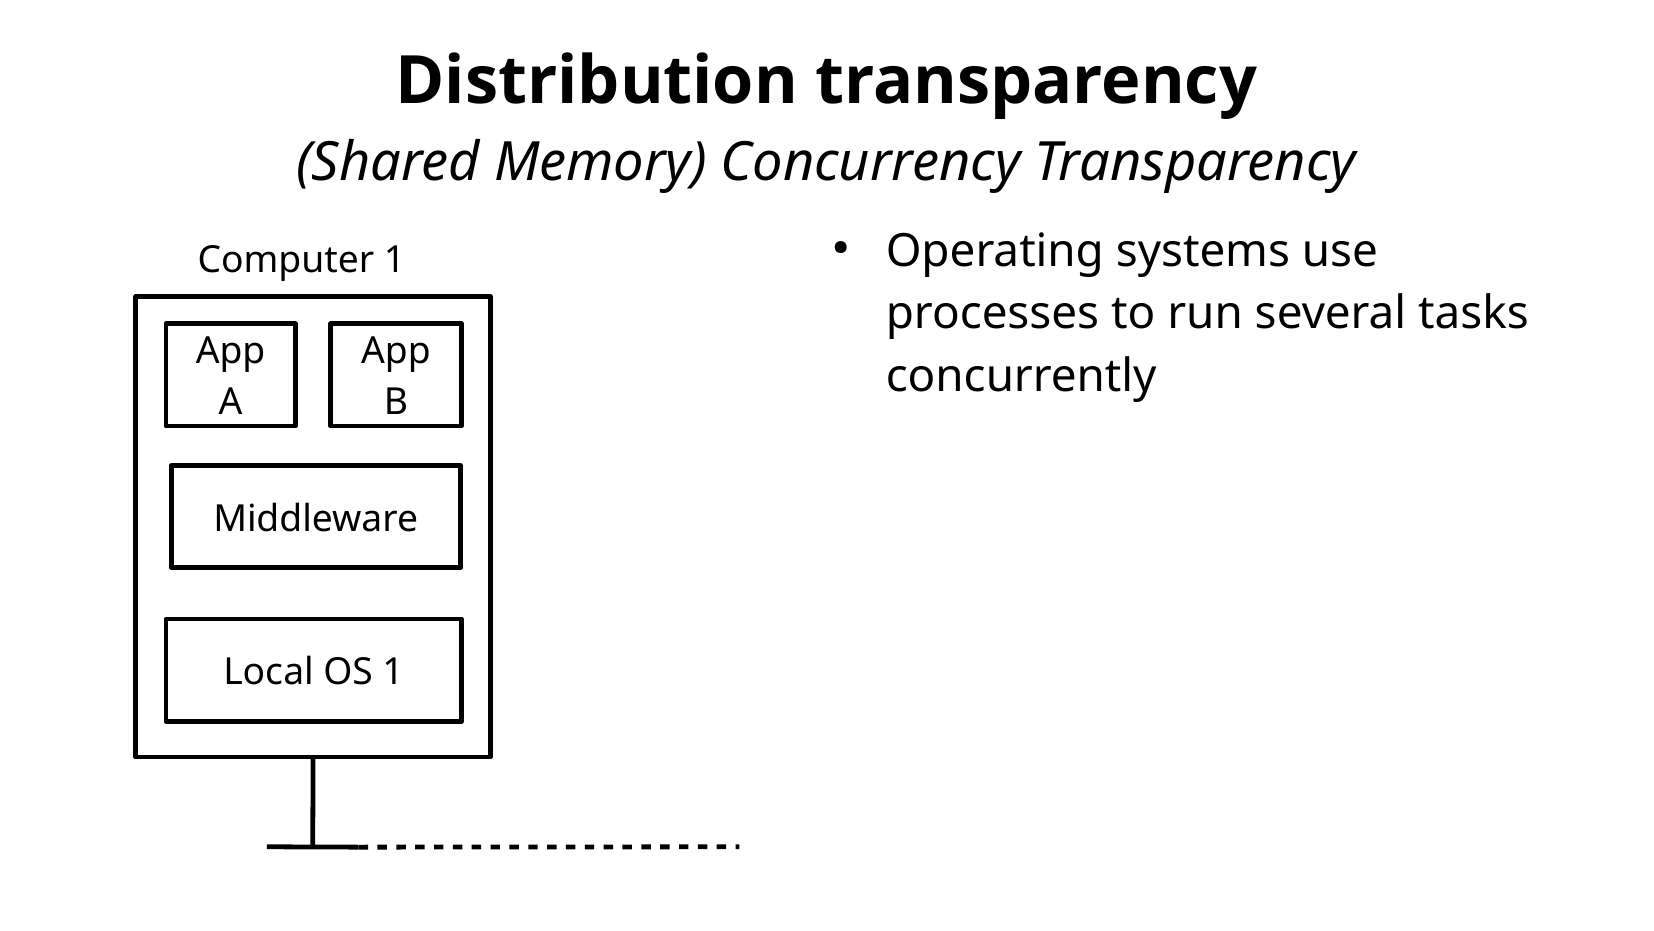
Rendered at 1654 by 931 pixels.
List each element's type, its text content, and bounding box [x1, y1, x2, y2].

text_box App A [166, 323, 296, 427]
text_box Local OS 1 [166, 619, 462, 722]
list Operating systems use processes to run several tasks concurrently [814, 217, 1542, 757]
text_box App B [330, 323, 462, 427]
text_box Computer 1 [183, 225, 443, 341]
text_box Middleware [171, 465, 461, 568]
title Distribution transparency (Shared Memory) Concurrency Transparency [82, 36, 1571, 193]
